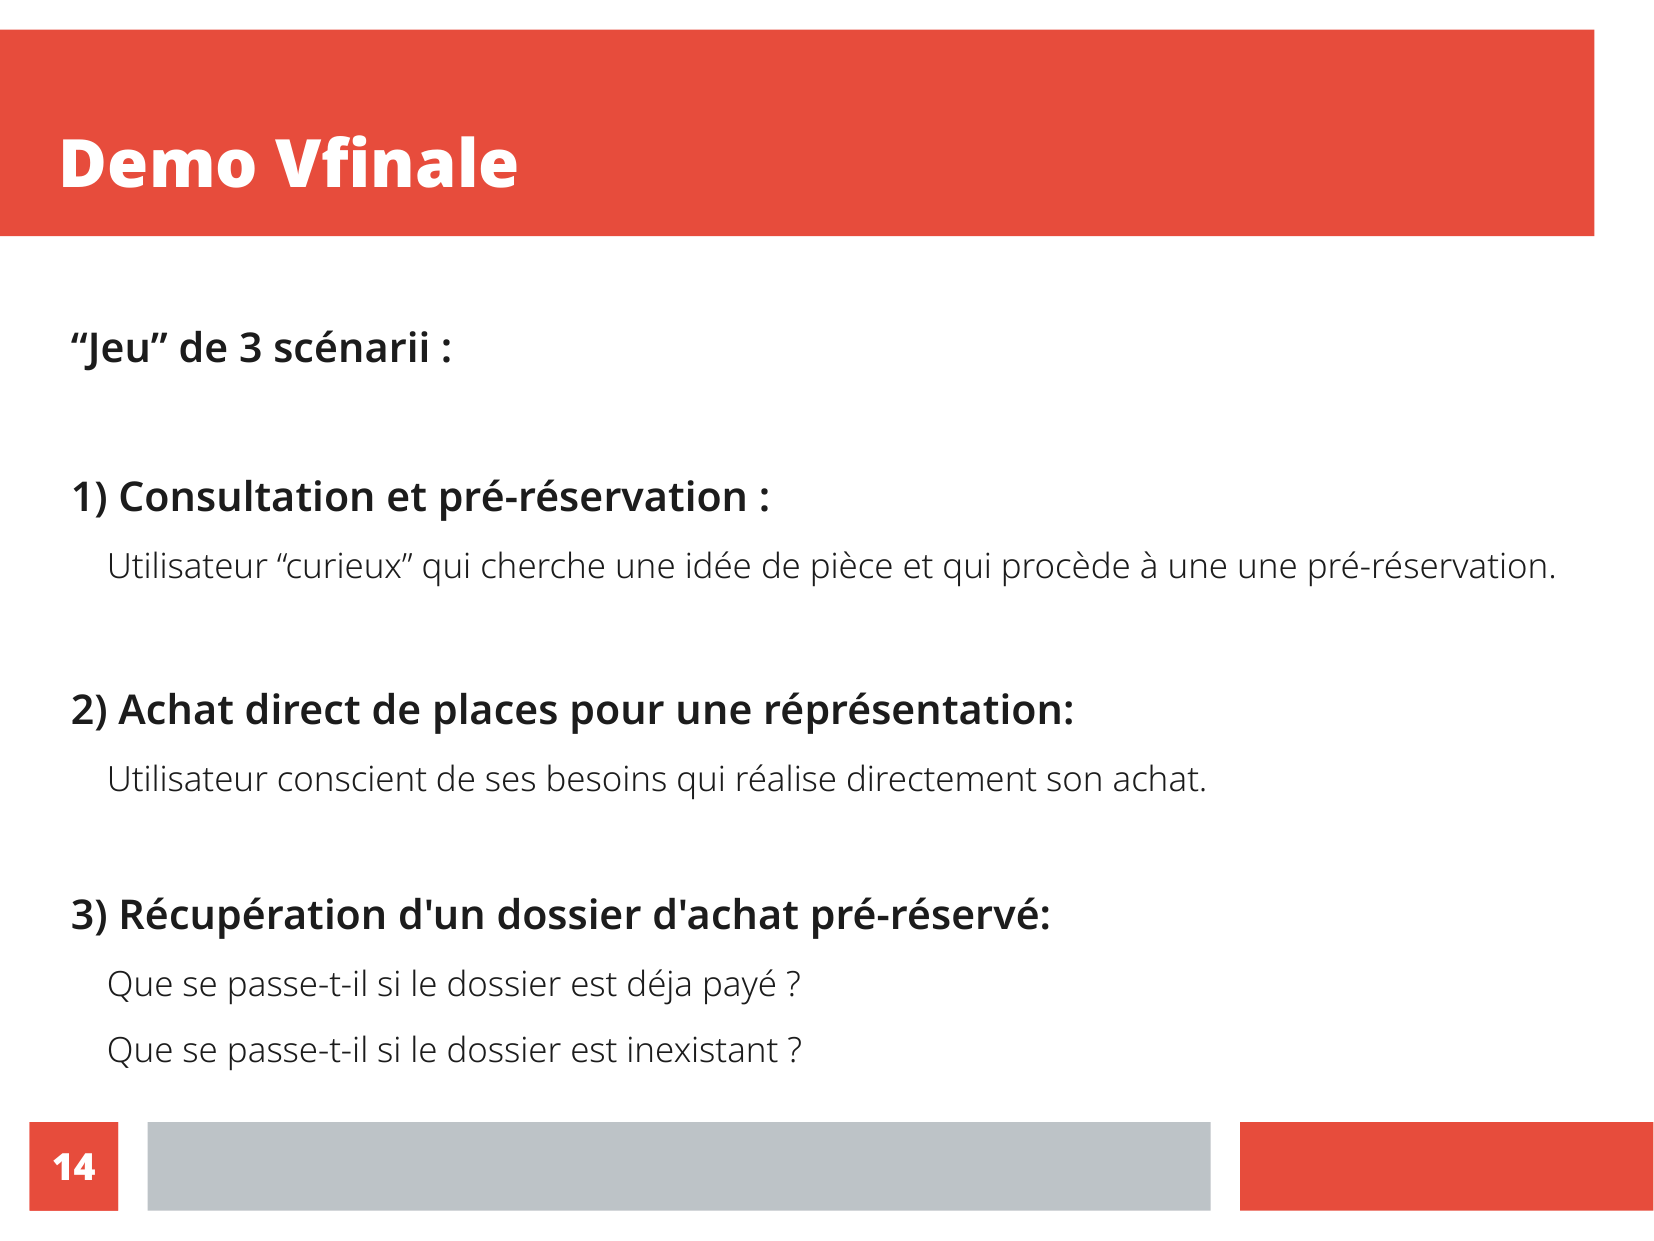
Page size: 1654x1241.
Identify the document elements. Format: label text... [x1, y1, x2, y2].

list “Jeu” de 3 scénarii : 1) Consultation et pré-réservation : Utilisateur “curieux” qui cherche une idée de pièce et qui procède à une une pré-réservation. 2) Achat direct de places pour une réprésentation: Utilisateur conscient de ses besoins qui réalise directement son achat. 3) Récupération d'un dossier d'achat pré-réservé: Que se passe-t-il si le dossier est déja payé ? Que se passe-t-il si le dossier est inexistant ? [70, 318, 1577, 1087]
title Demo Vfinale [59, 59, 1595, 207]
